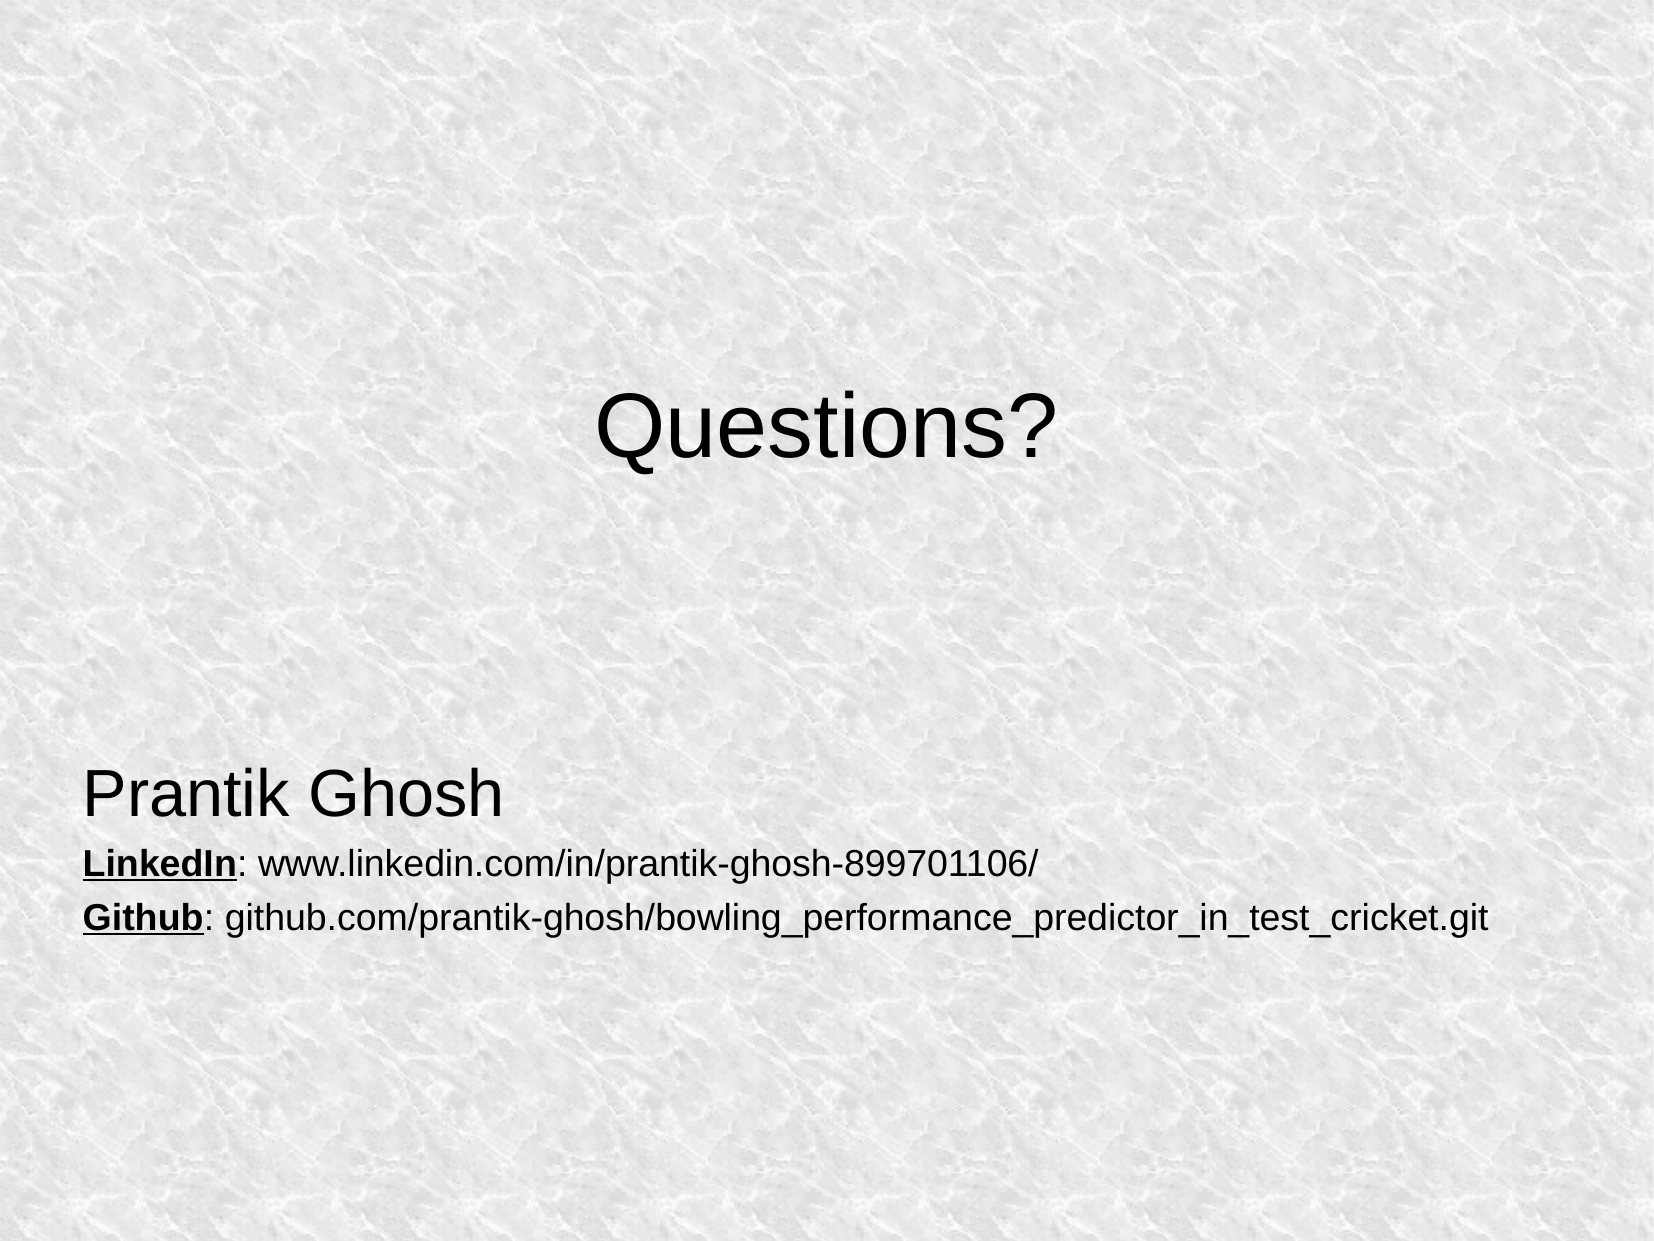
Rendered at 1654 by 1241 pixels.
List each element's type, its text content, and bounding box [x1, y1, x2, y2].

picture [0, 0, 1654, 1241]
title Questions? [82, 300, 1571, 551]
subtitle Prantik Ghosh LinkedIn: www.linkedin.com/in/prantik-ghosh-899701106/ Github: github.com/prantik-ghosh/bowling_performance_predictor_in_test_cricket.git [82, 630, 1571, 1066]
